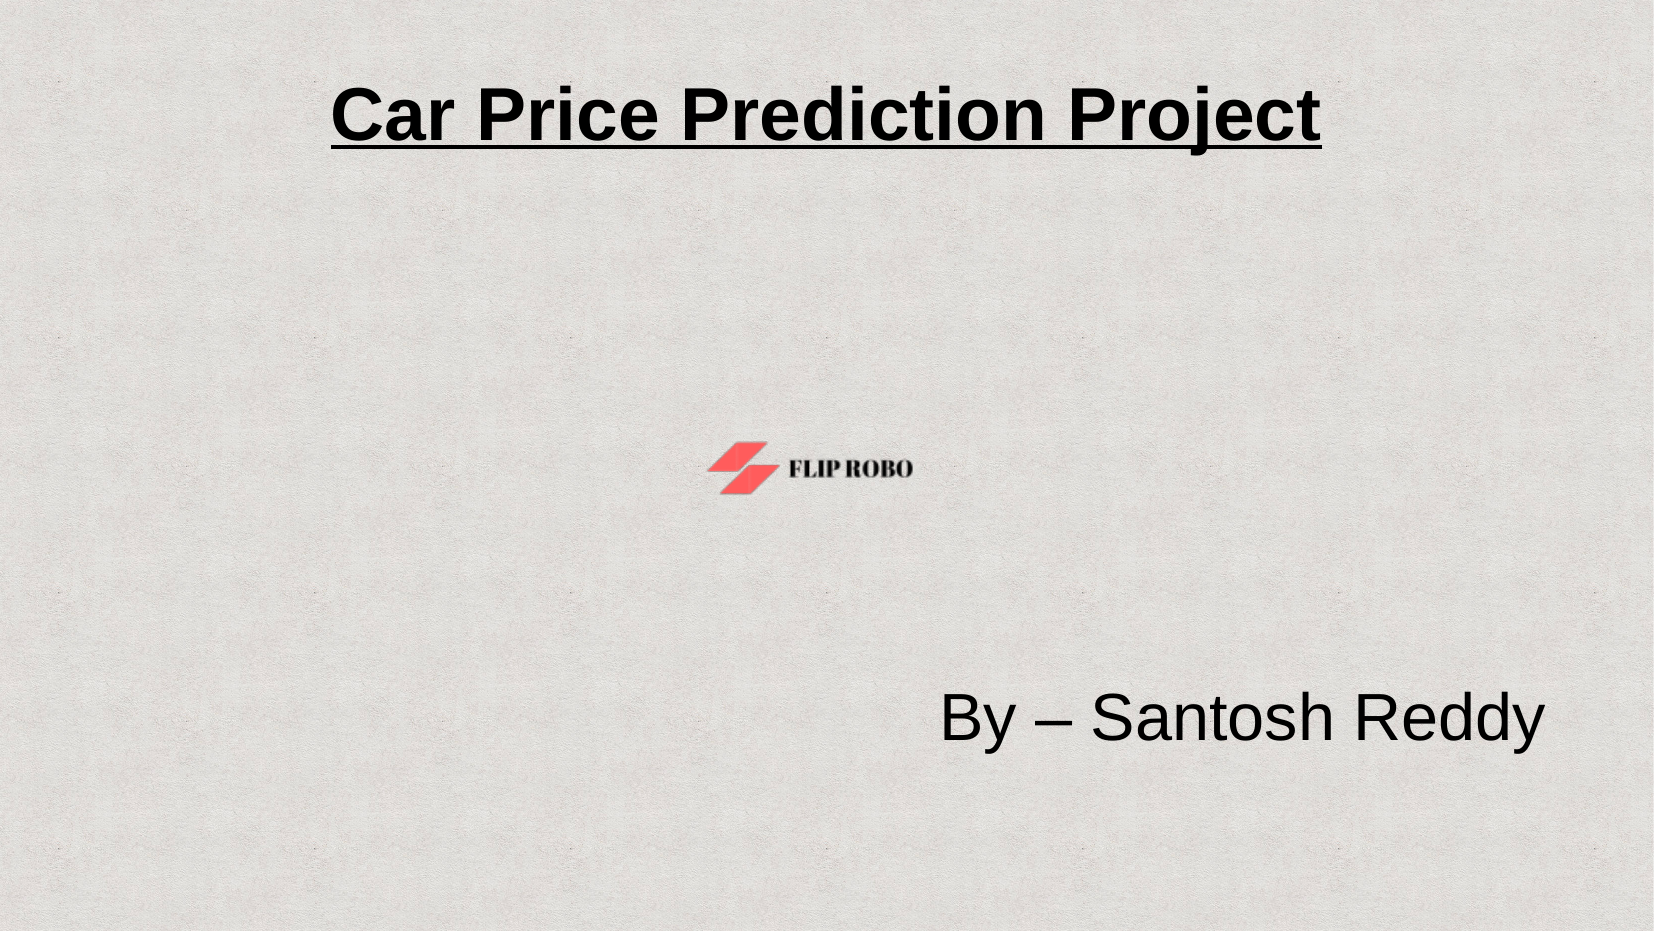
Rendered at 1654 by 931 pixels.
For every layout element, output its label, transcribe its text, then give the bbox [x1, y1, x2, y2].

picture [0, 0, 1654, 931]
subtitle By – Santosh Reddy [82, 223, 1571, 763]
title Car Price Prediction Project [82, 37, 1571, 193]
